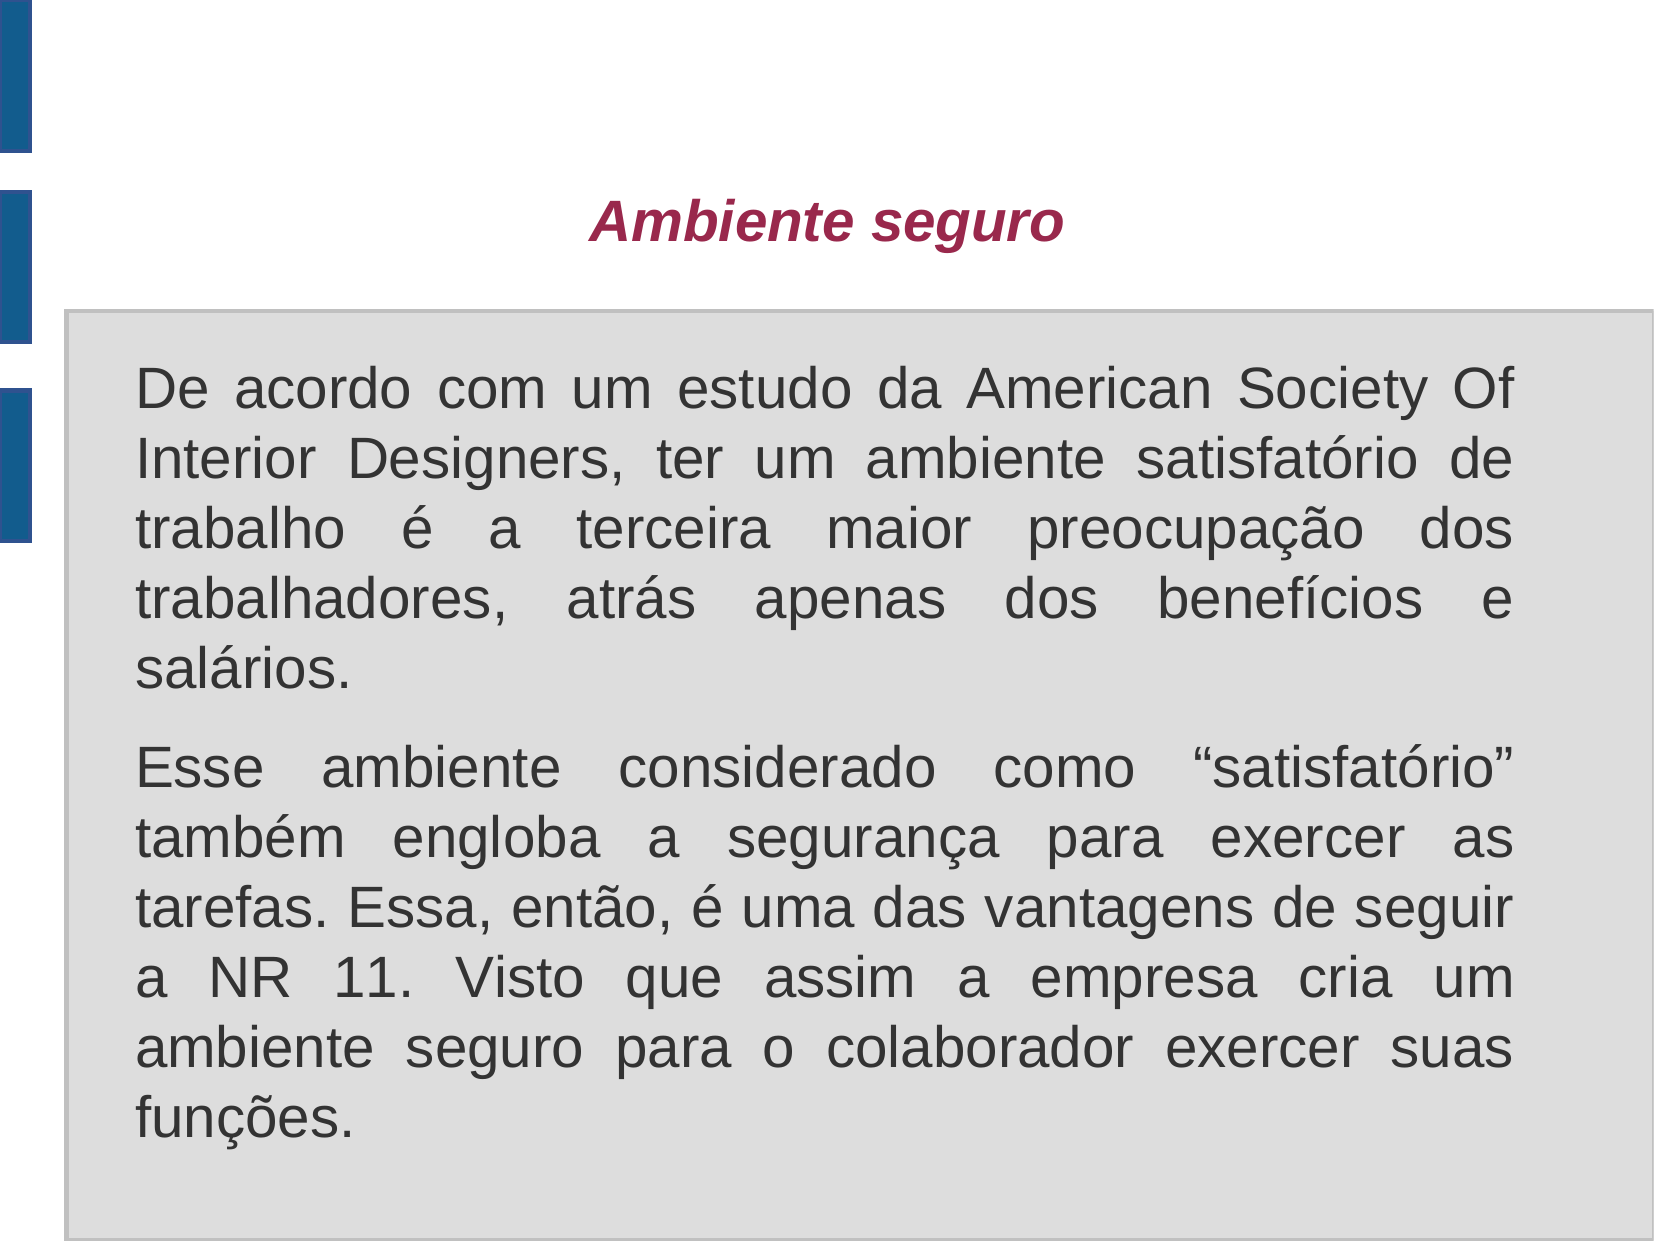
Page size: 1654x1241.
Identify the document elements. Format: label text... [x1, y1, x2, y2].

title Ambiente seguro [121, 182, 1534, 254]
list De acordo com um estudo da American Society Of Interior Designers, ter um ambiente satisfatório de trabalho é a terceira maior preocupação dos trabalhadores, atrás apenas dos benefícios e salários. Esse ambiente considerado como “satisfatório” também engloba a segurança para exercer as tarefas. Essa, então, é uma das vantagens de seguir a NR 11. Visto que assim a empresa cria um ambiente seguro para o colaborador exercer suas funções. [134, 350, 1516, 1158]
